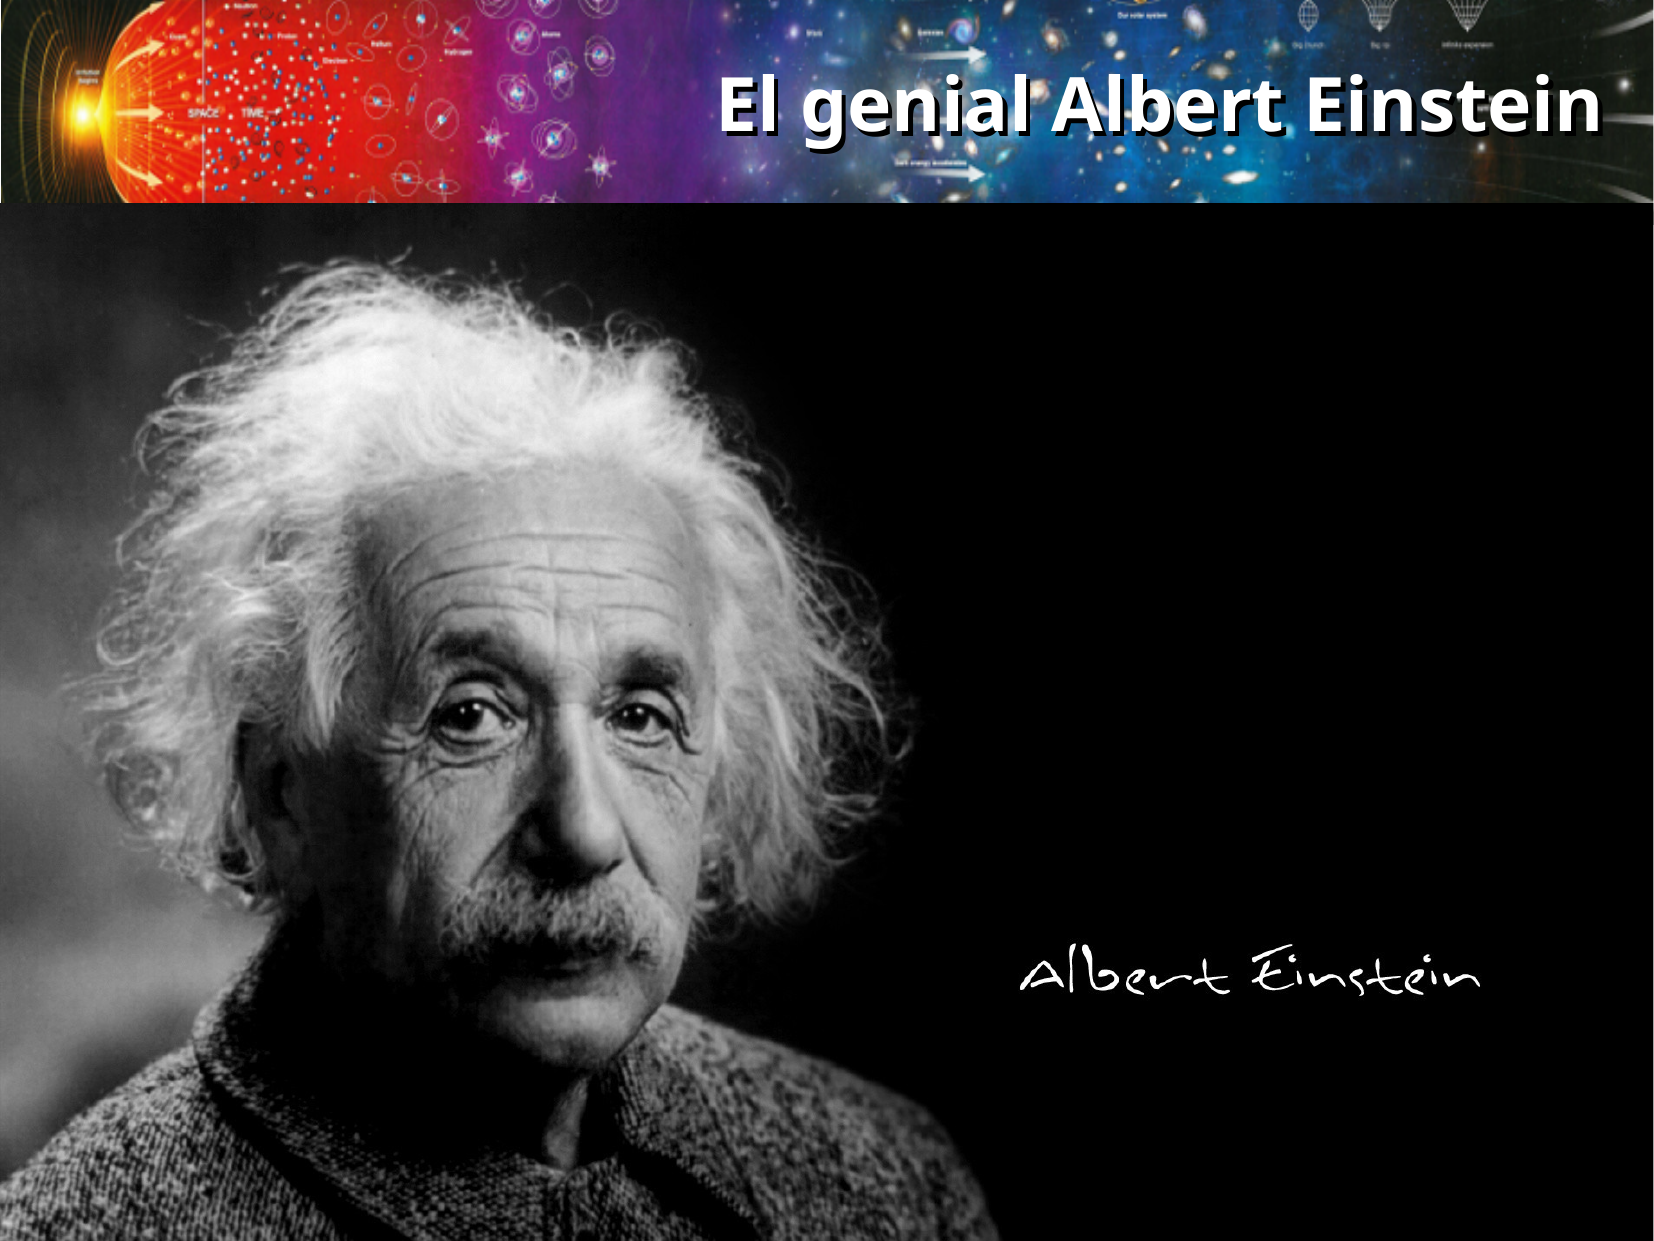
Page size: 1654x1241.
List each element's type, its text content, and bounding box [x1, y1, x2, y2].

picture [0, 0, 1654, 1241]
title El genial Albert Einstein [45, 15, 1606, 191]
